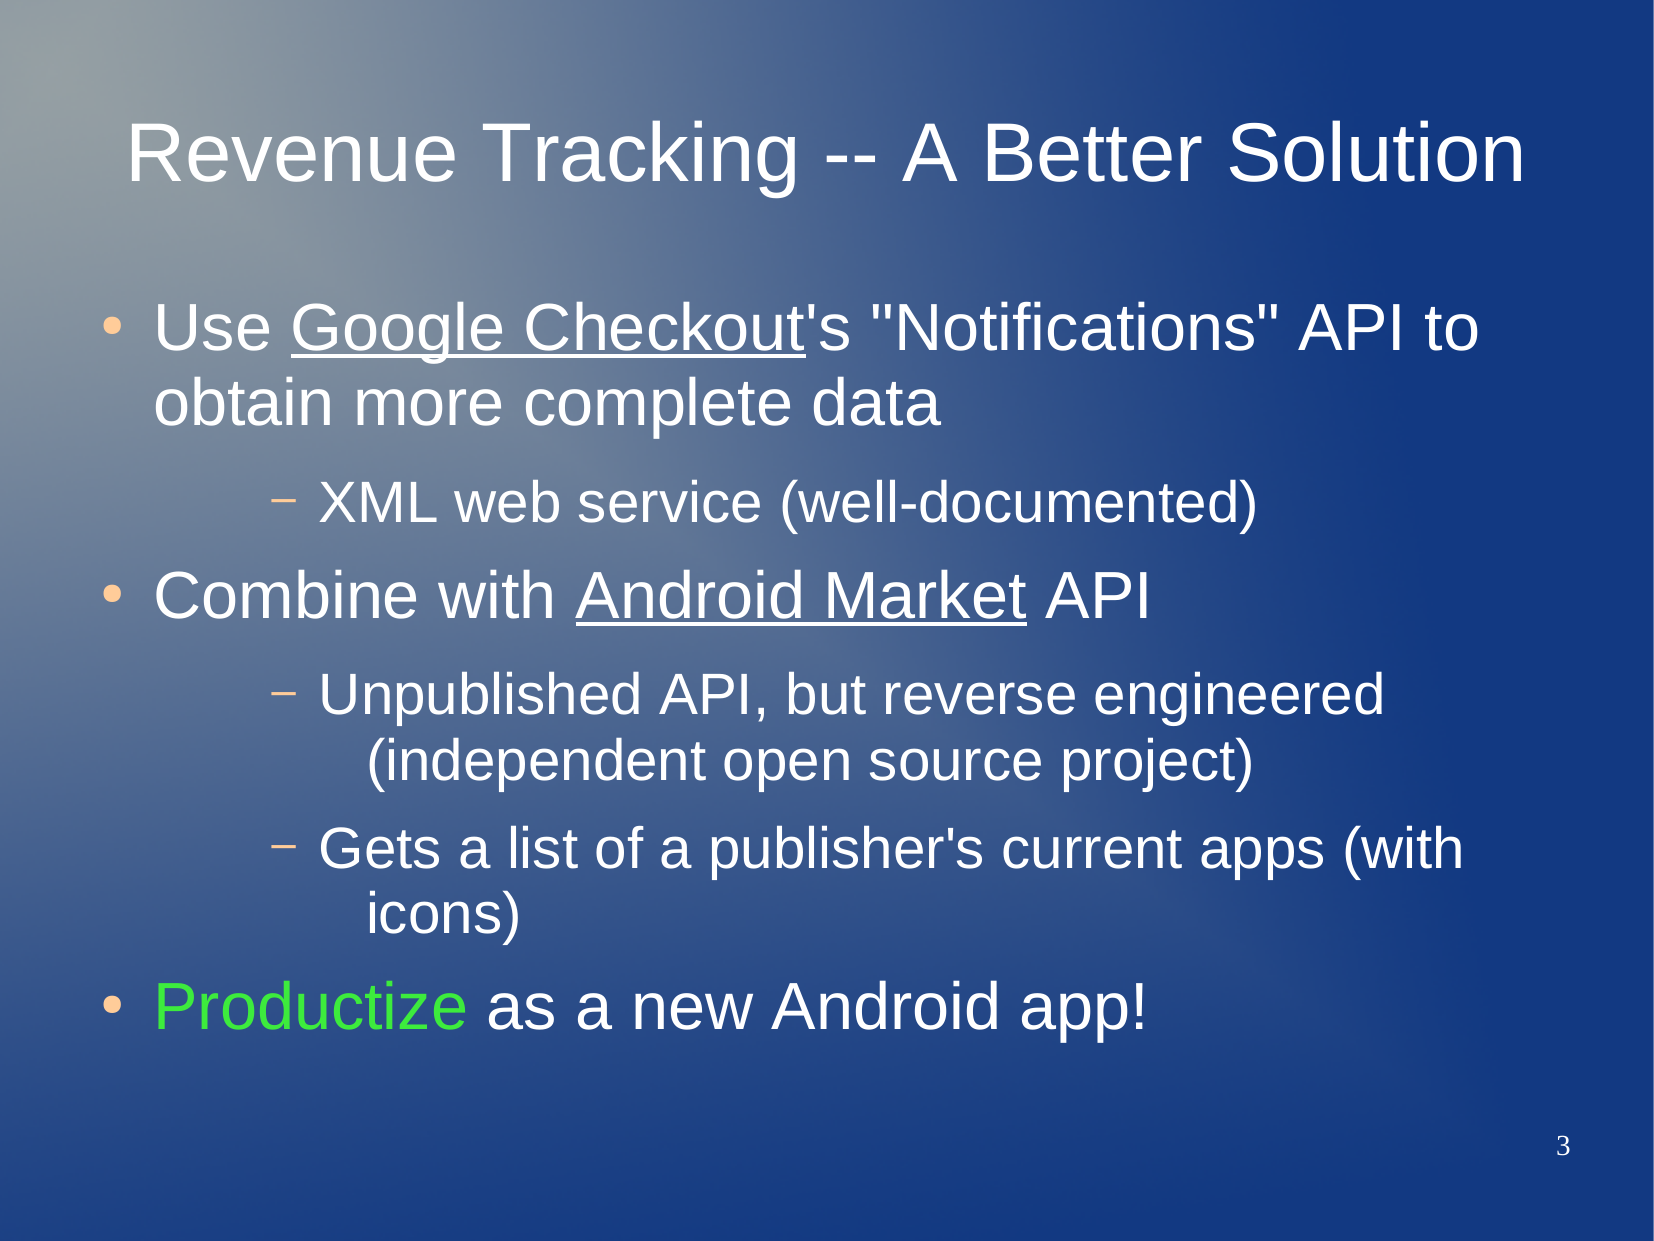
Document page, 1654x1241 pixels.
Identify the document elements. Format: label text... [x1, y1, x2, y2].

picture [0, 0, 1654, 1241]
title Revenue Tracking -- A Better Solution [82, 56, 1571, 250]
list Use Google Checkout's "Notifications" API to obtain more complete data XML web service (well-documented) Combine with Android Market API Unpublished API, but reverse engineered (independent open source project) Gets a list of a publisher's current apps (with icons) Productize as a new Android app! [82, 290, 1571, 1094]
